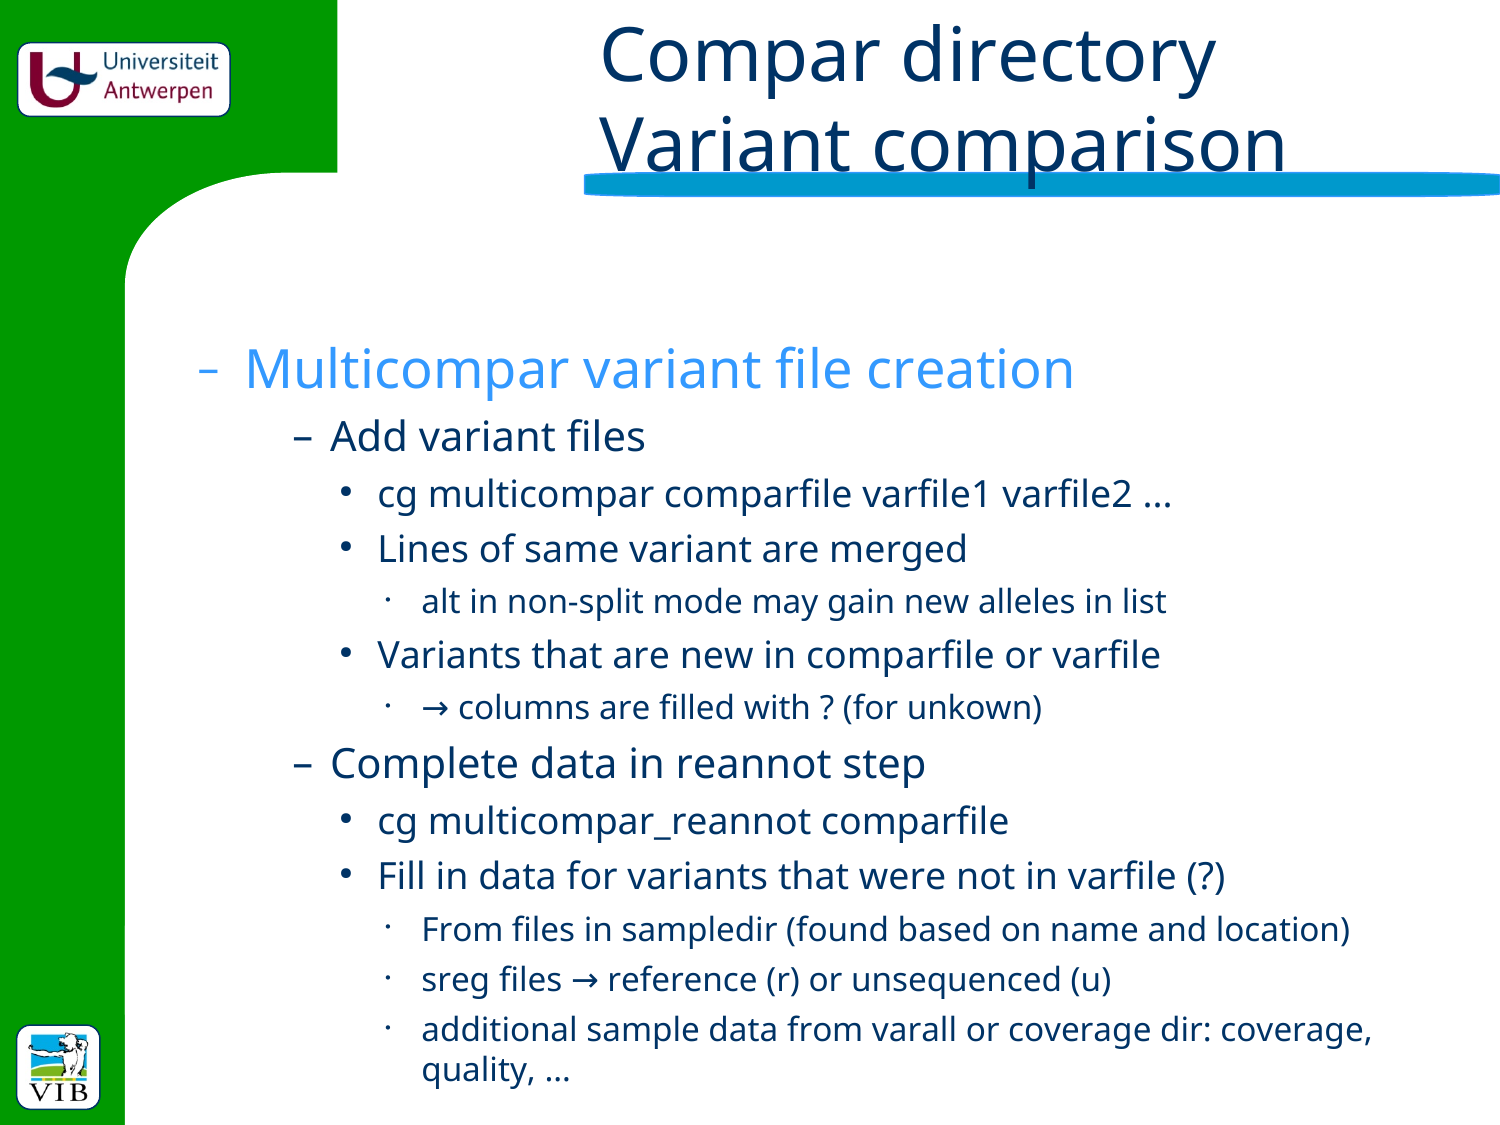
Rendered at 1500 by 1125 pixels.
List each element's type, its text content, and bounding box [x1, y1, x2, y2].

list Multicompar variant file creation Add variant files cg multicompar comparfile varfile1 varfile2 ... Lines of same variant are merged alt in non-split mode may gain new alleles in list Variants that are new in comparfile or varfile → columns are filled with ? (for unkown) Complete data in reannot step cg multicompar_reannot comparfile Fill in data for variants that were not in varfile (?) From files in sampledir (found based on name and location) sreg files → reference (r) or unsequenced (u) additional sample data from varall or coverage dir: coverage, quality, … [159, 326, 1465, 1096]
picture [25, 1029, 91, 1107]
picture [25, 47, 223, 112]
title Compar directory Variant comparison [584, 0, 1500, 195]
